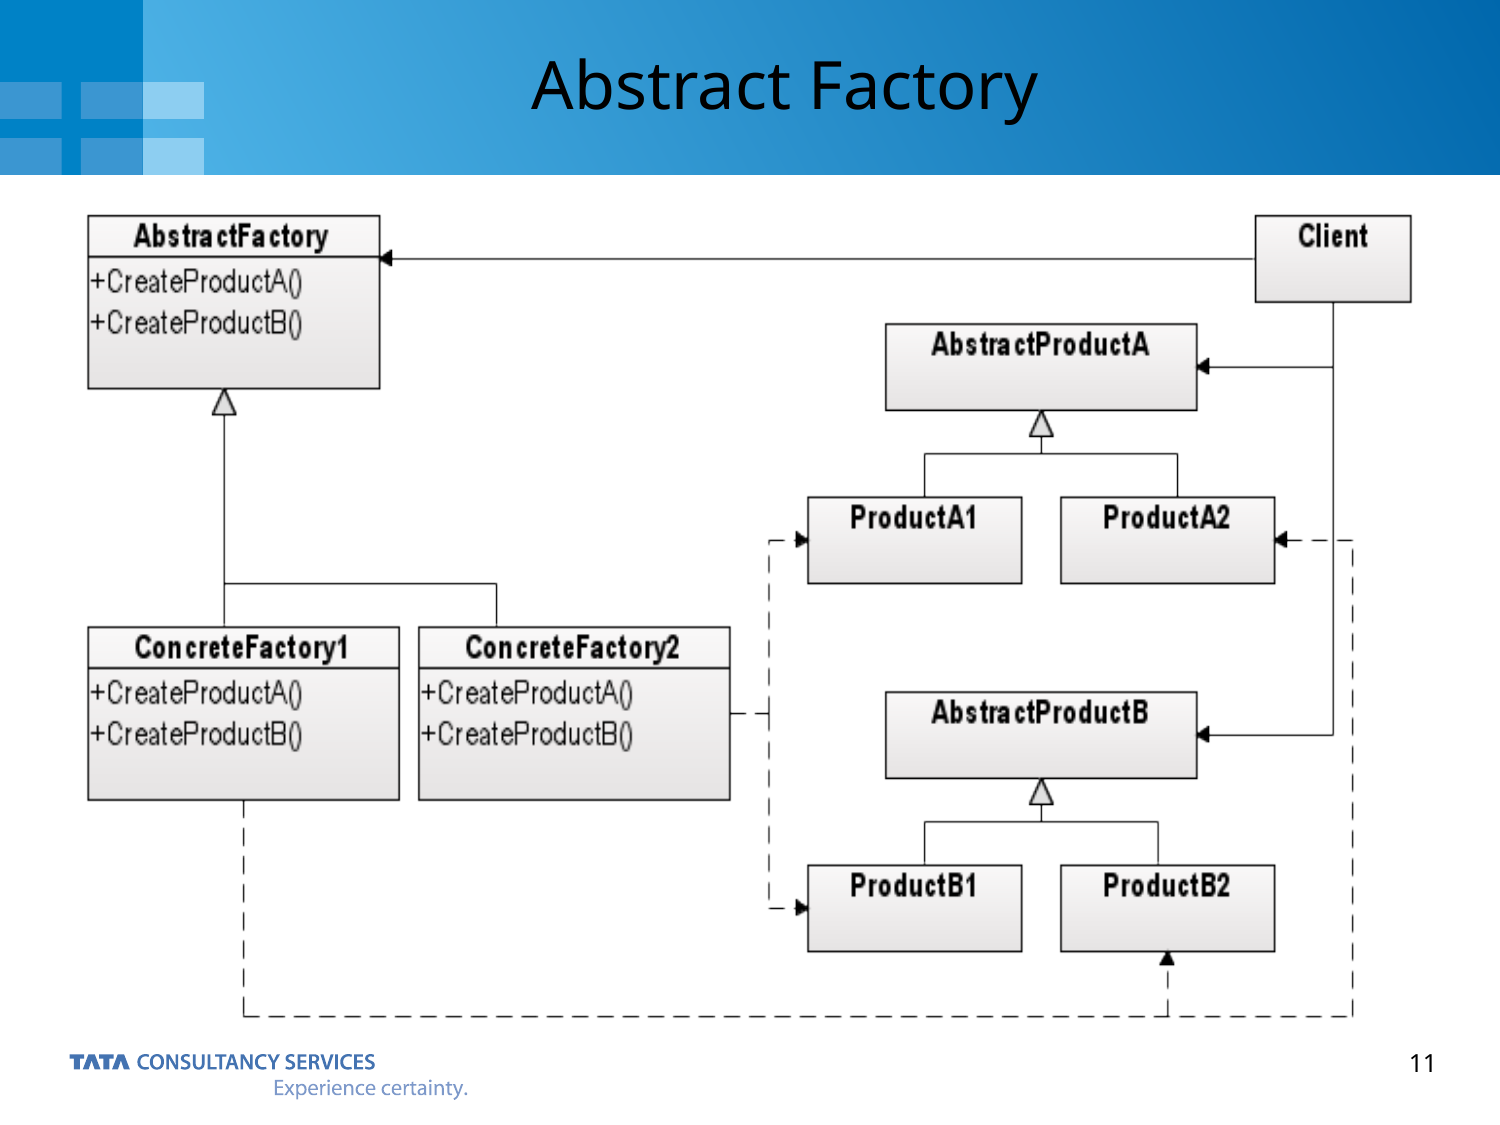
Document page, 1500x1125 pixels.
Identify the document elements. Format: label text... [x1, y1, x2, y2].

picture [70, 200, 1430, 1040]
text_box Abstract Factory [224, 11, 1347, 154]
